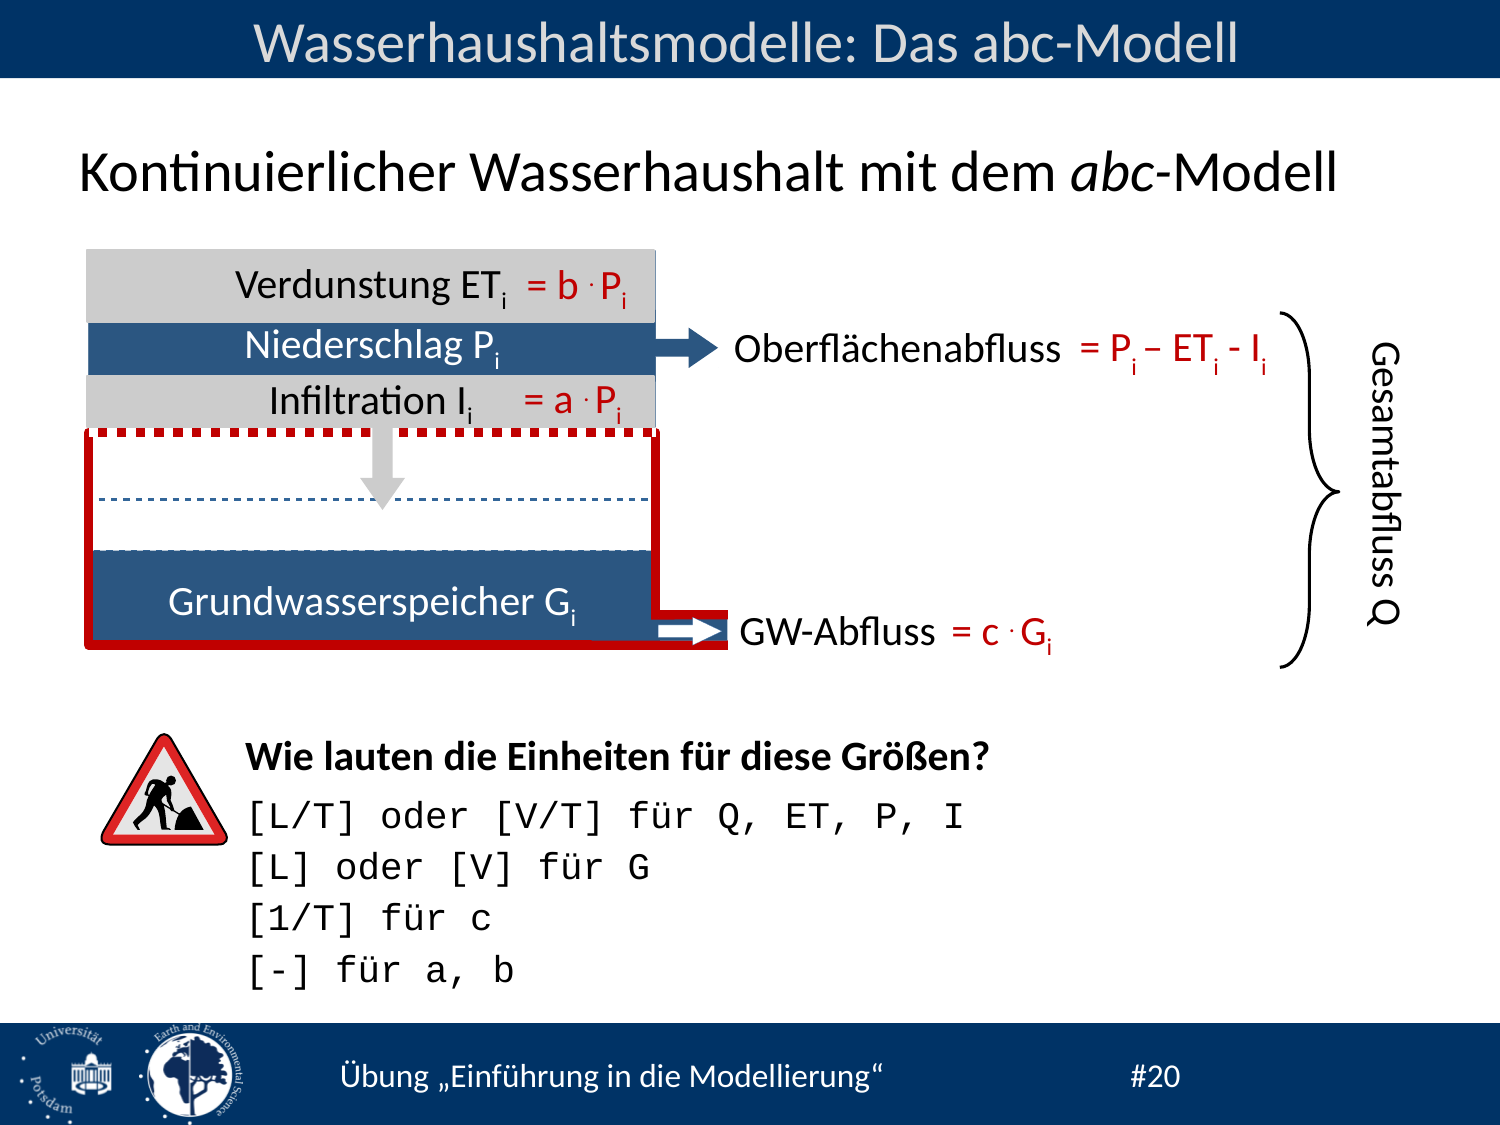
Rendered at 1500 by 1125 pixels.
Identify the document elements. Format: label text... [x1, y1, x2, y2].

picture [139, 1023, 243, 1125]
text_box Kontinuierlicher Wasserhaushalt mit dem abc-Modell [64, 125, 1412, 211]
picture [100, 733, 230, 849]
text_box Gesamtabfluss Q [1356, 326, 1422, 695]
text_box = Pi – ETi - Ii [1287, 312, 1420, 388]
text_box = a . Pi [508, 364, 686, 437]
text_box = c . Gi [936, 596, 1114, 668]
picture [83, 248, 1105, 662]
text_box [L/T] oder [V/T] für Q, ET, P, I [L] oder [V] für G [1/T] für c [-] für a, b [230, 783, 1388, 1049]
text_box = Pi – ETi - Ii [1064, 312, 1307, 388]
text_box = b . Pi [511, 250, 690, 322]
text_box Wie lauten die Einheiten für diese Größen? [230, 721, 1365, 787]
text_box Wasserhaushaltsmodelle: Das abc-Modell [0, 0, 1495, 75]
